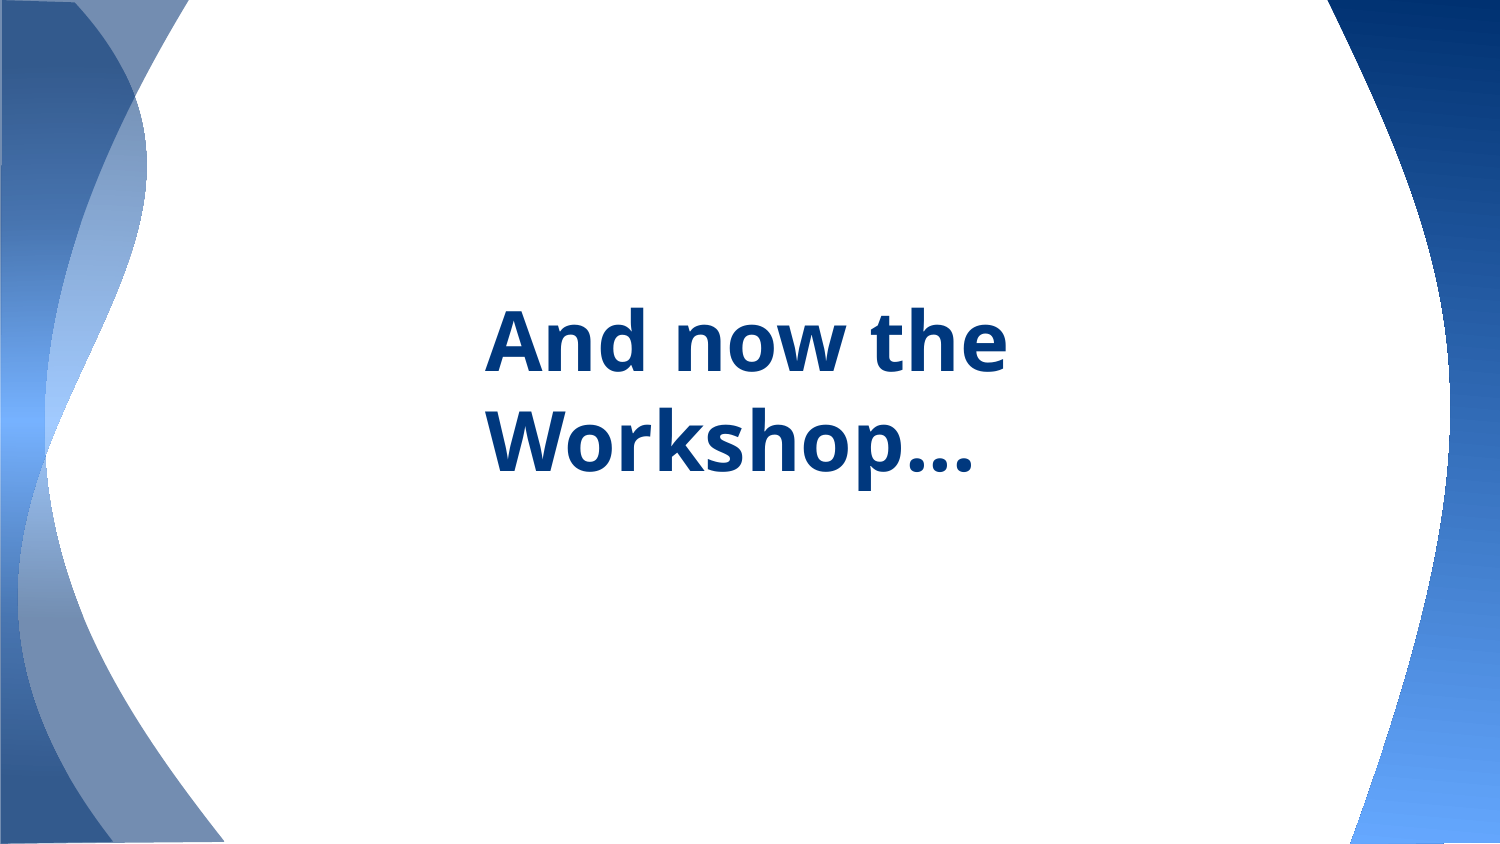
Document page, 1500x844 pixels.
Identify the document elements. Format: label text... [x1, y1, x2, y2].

title And now the Workshop... [470, 270, 1216, 504]
